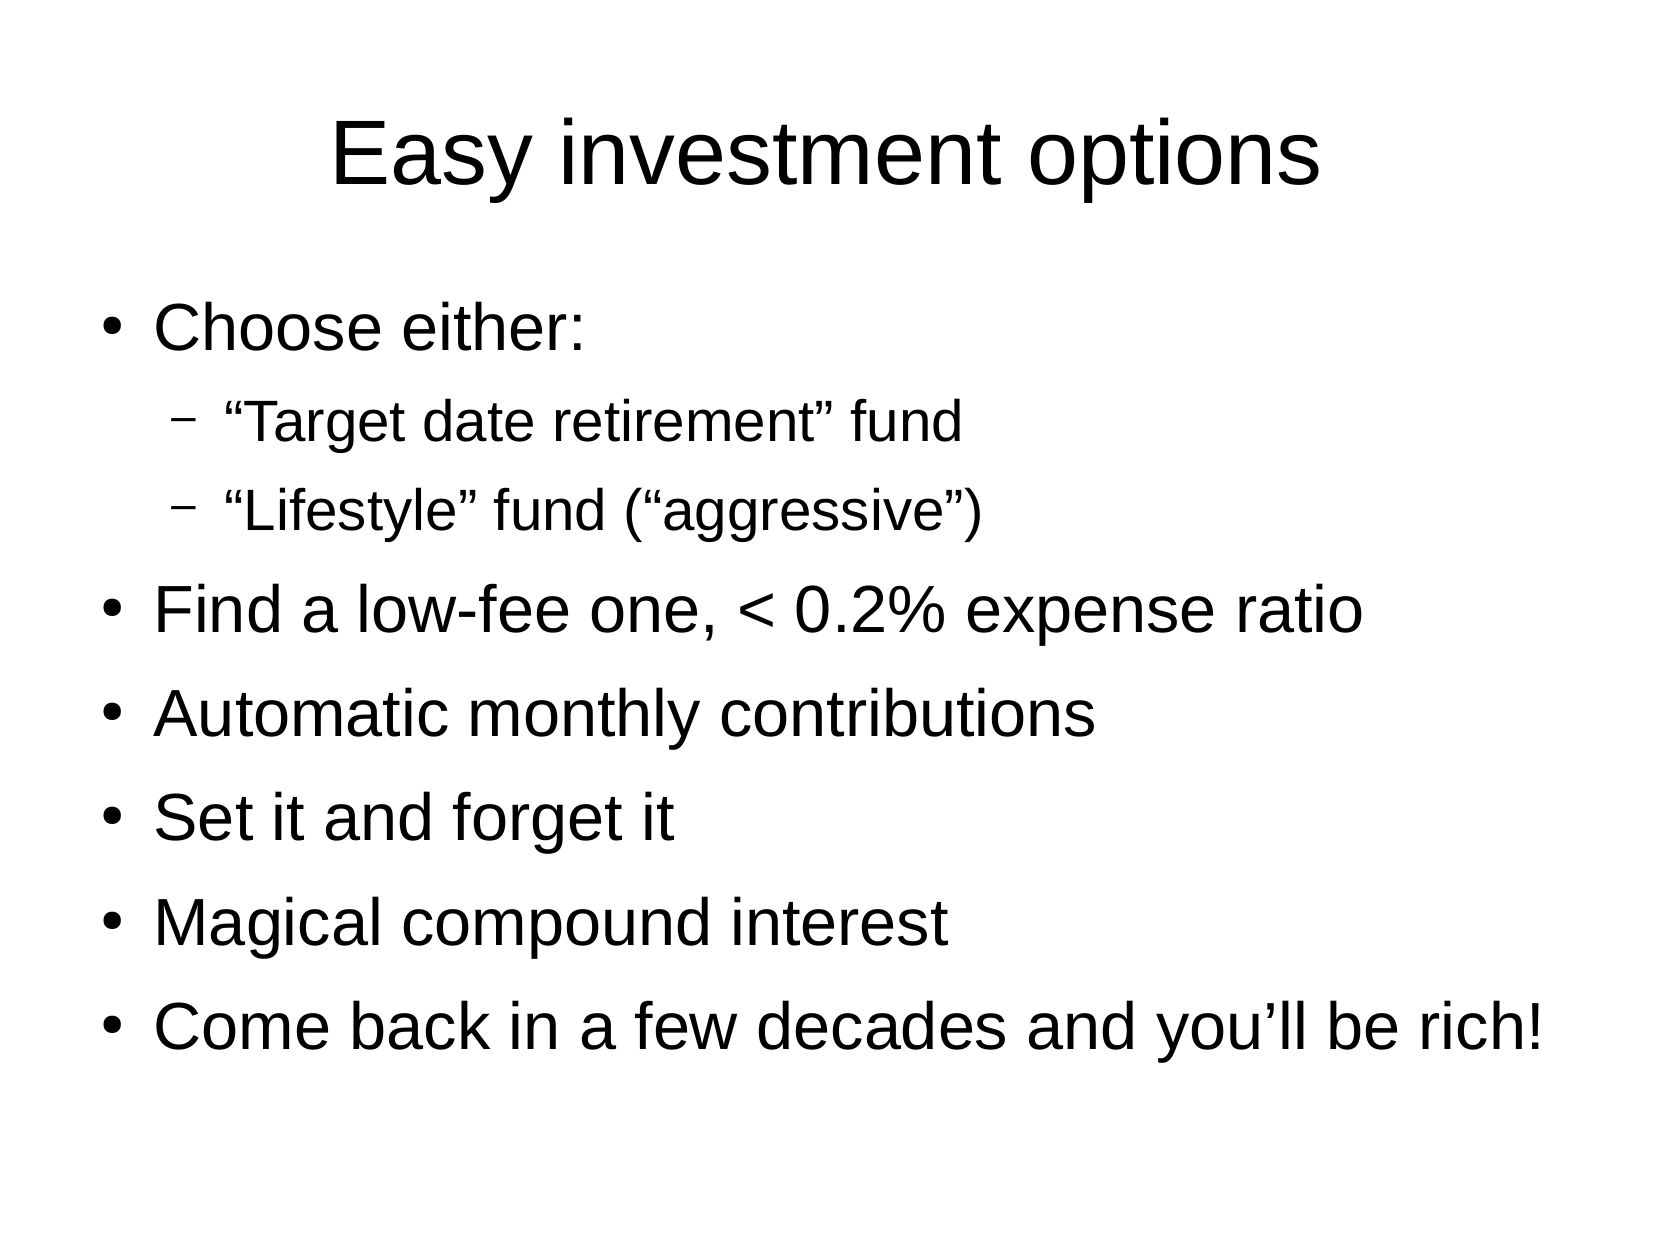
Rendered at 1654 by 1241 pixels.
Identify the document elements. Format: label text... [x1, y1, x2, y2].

list Choose either: “Target date retirement” fund “Lifestyle” fund (“aggressive”) Find a low-fee one, < 0.2% expense ratio Automatic monthly contributions Set it and forget it Magical compound interest Come back in a few decades and you’ll be rich! [82, 290, 1571, 1163]
title Easy investment options [82, 49, 1571, 257]
